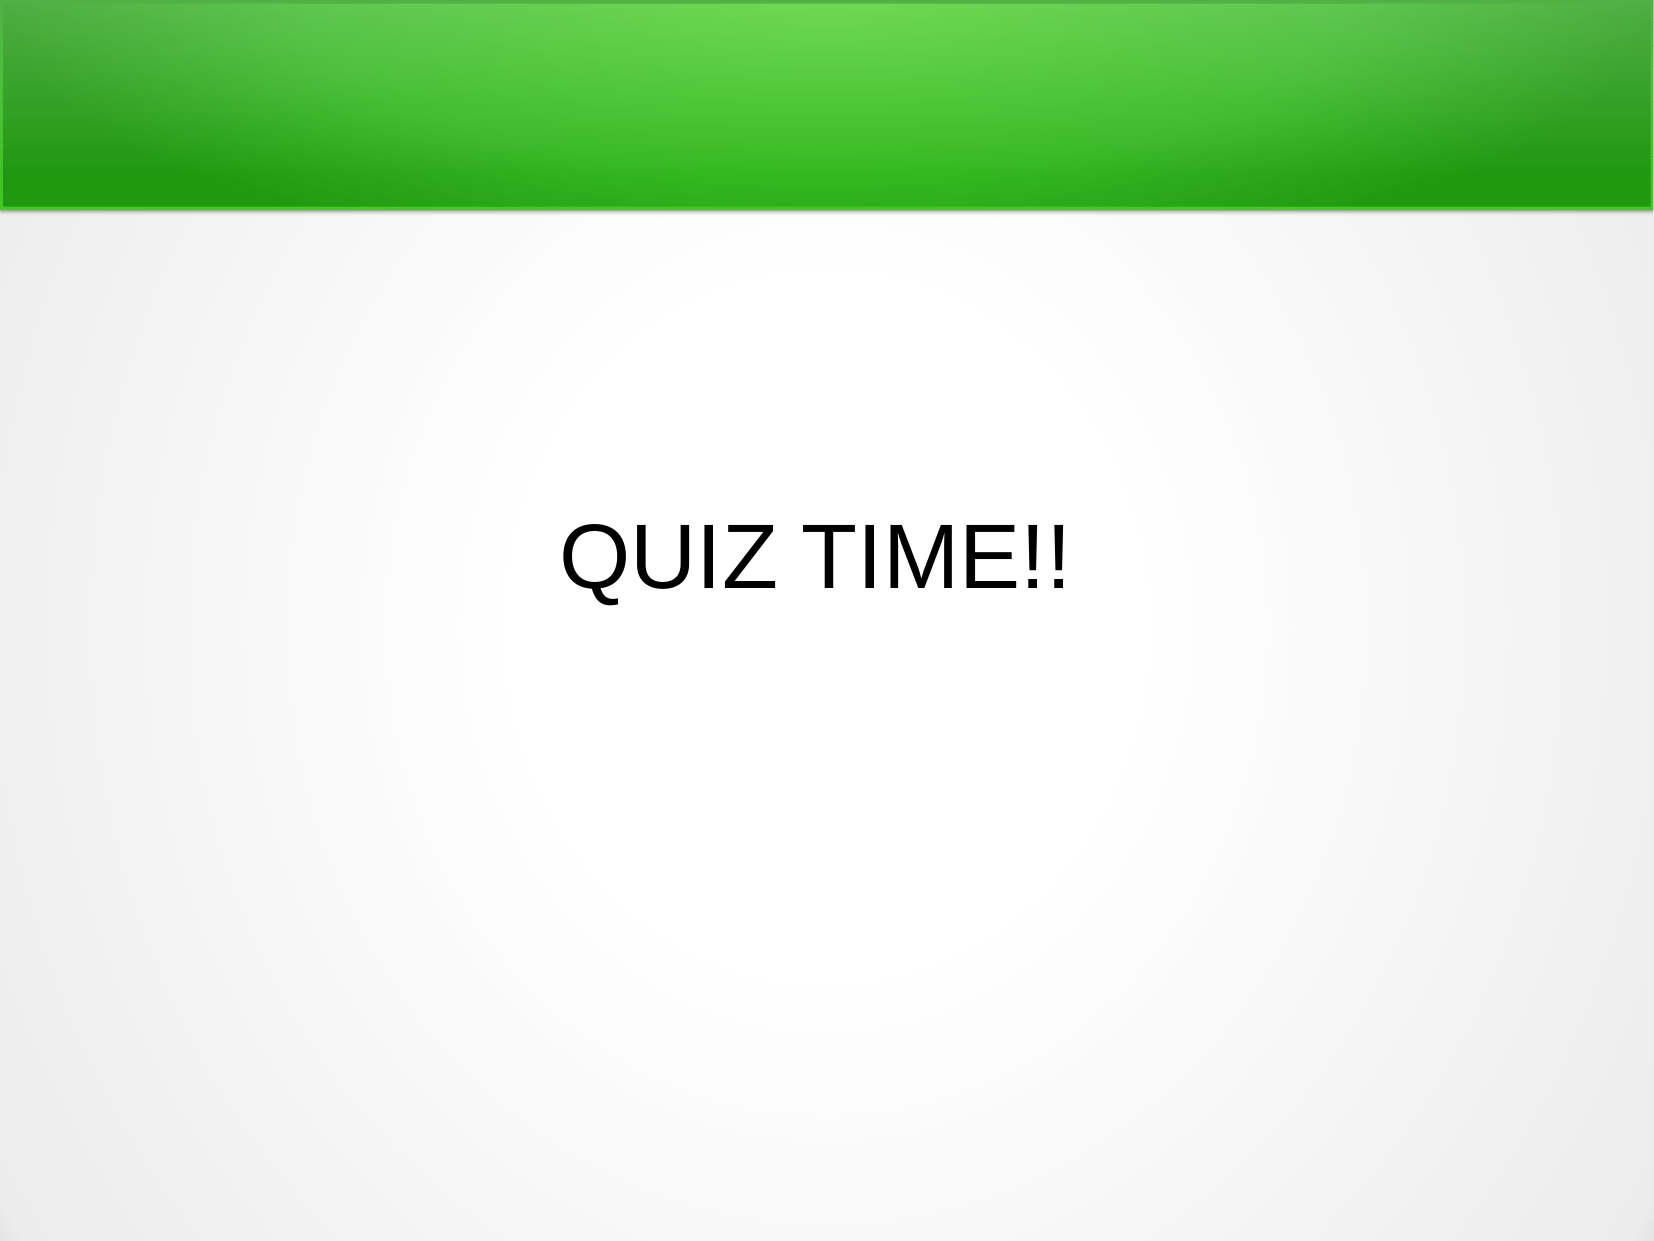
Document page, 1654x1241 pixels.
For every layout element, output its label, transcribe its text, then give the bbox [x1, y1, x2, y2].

title QUIZ TIME!! [71, 452, 1561, 661]
